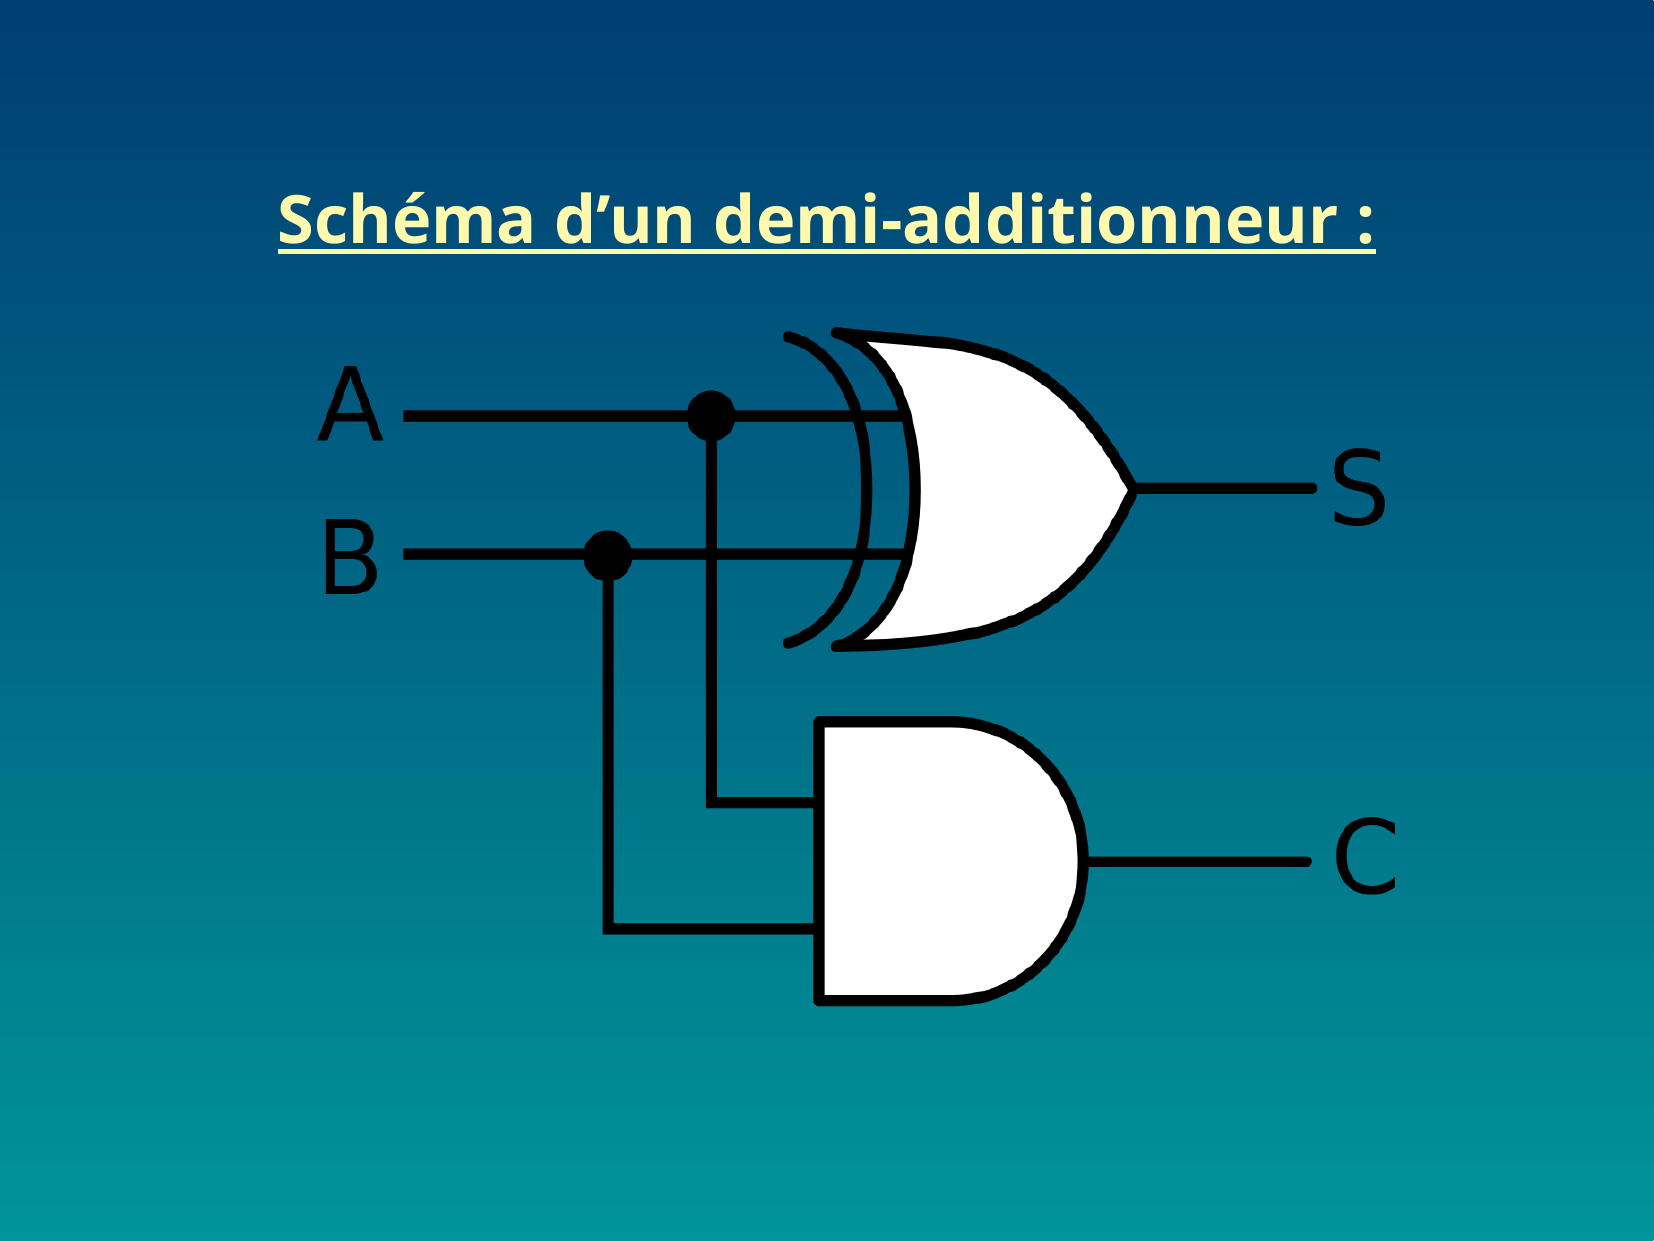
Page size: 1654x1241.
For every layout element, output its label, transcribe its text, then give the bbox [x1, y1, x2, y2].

picture [283, 328, 1430, 1052]
picture [1335, 449, 1384, 525]
picture [319, 367, 381, 439]
picture [327, 520, 376, 593]
text_box Schéma d’un demi-additionneur : [177, 165, 1477, 252]
